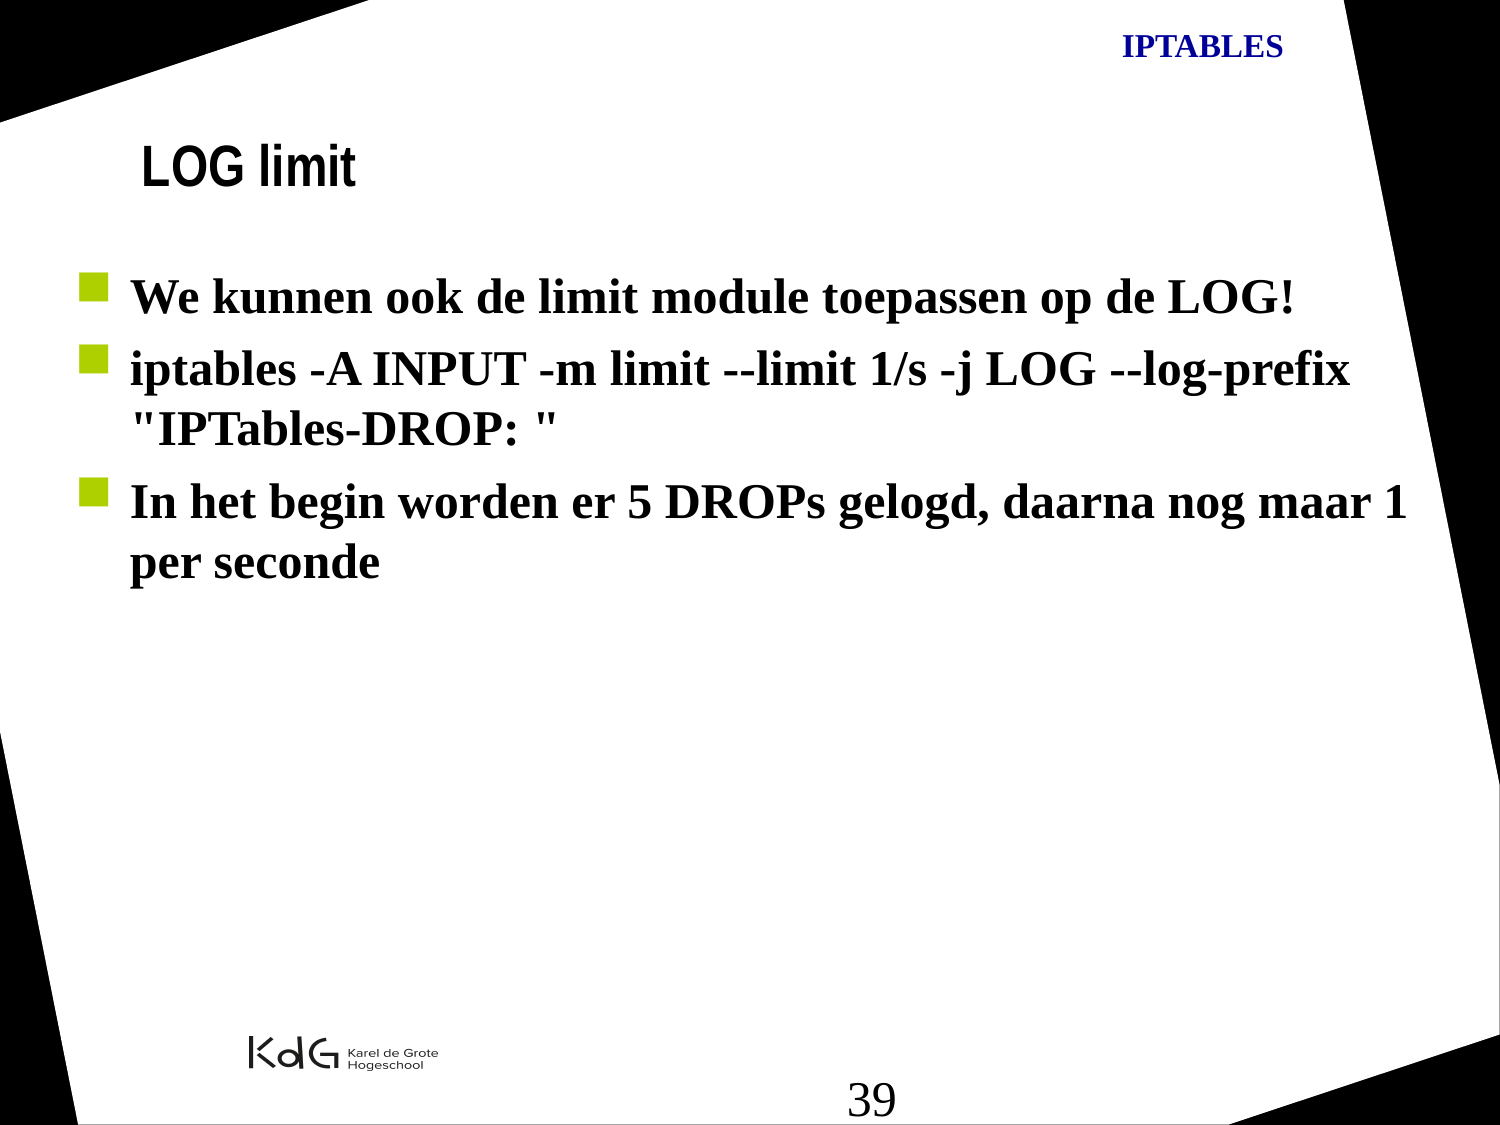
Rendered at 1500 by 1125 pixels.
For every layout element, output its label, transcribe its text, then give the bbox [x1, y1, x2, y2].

picture [249, 1036, 438, 1071]
text_box We kunnen ook de limit module toepassen op de LOG! iptables -A INPUT -m limit --limit 1/s -j LOG --log-prefix "IPTables-DROP: " In het begin worden er 5 DROPs gelogd, daarna nog maar 1 per seconde [75, 263, 1425, 1006]
text_box LOG limit [141, 72, 1447, 253]
